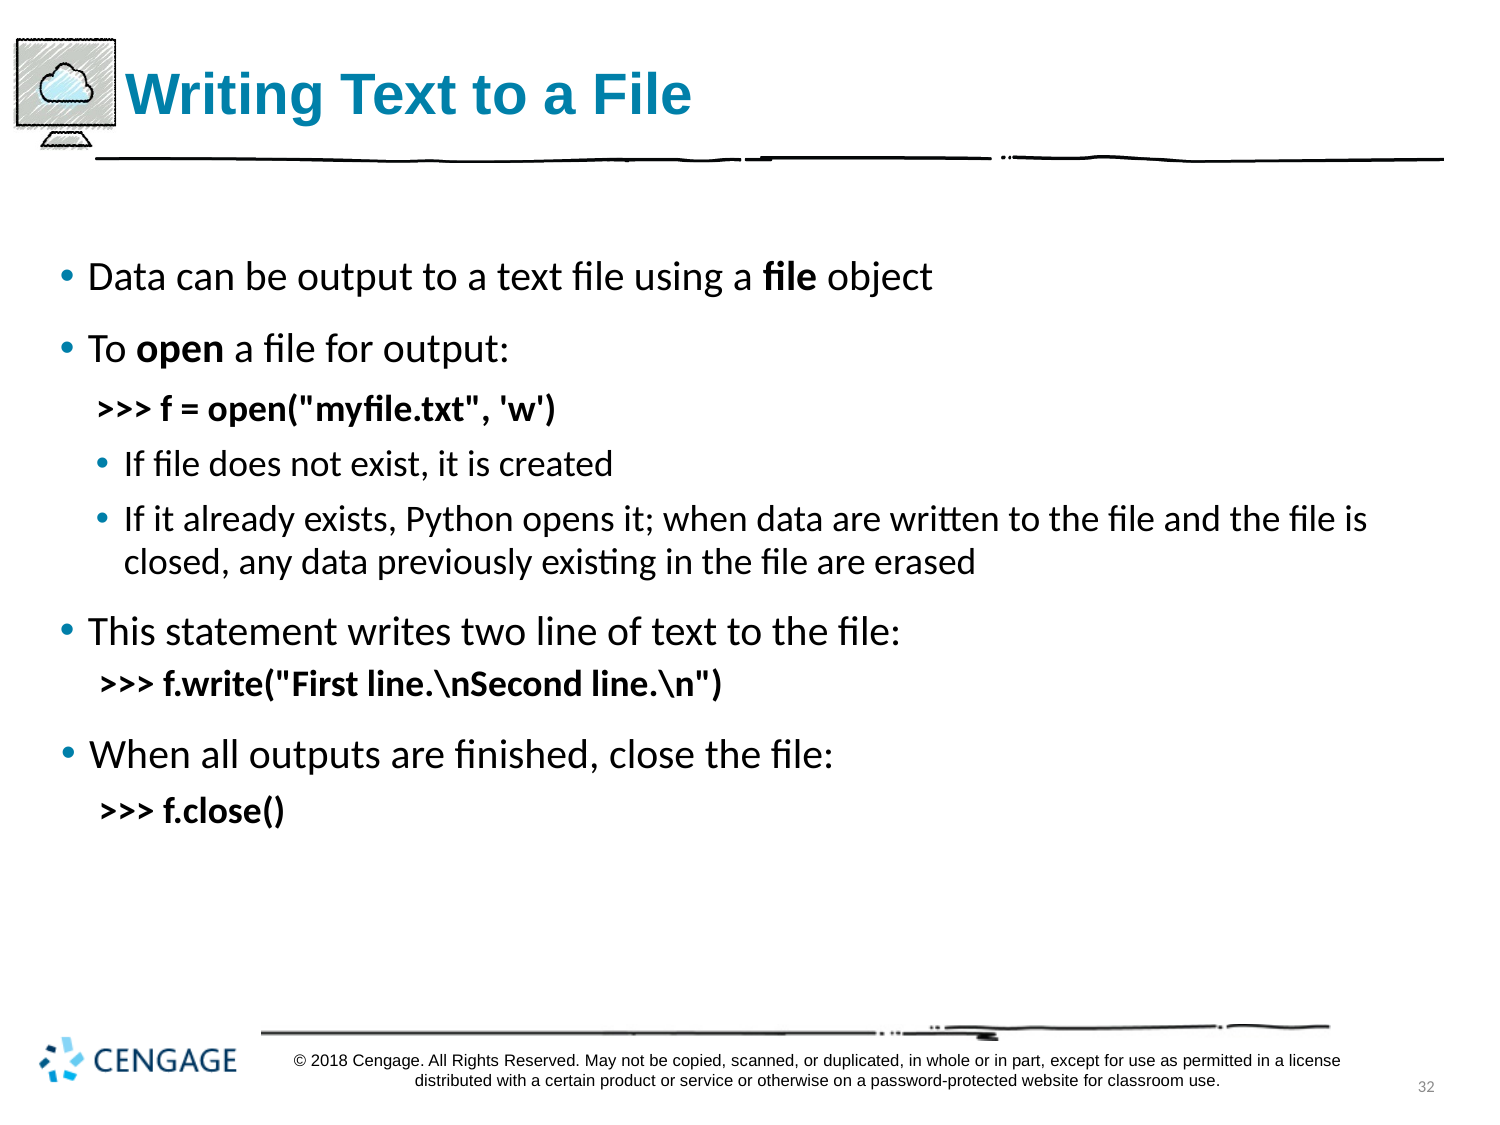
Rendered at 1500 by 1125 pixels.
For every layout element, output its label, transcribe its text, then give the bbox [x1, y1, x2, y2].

list This statement writes two line of text to the file: [59, 607, 938, 655]
list Data can be output to a text file using a file object To open a file for output: [59, 252, 1441, 374]
picture [19, 1023, 249, 1095]
picture [261, 1024, 1331, 1041]
picture [13, 36, 117, 151]
list >>> f.write("First line.\nSecond line.\n") When all outputs are finished, close the file: [61, 662, 880, 779]
title Writing Text to a File [125, 55, 1442, 127]
list >>> f.close() [98, 788, 313, 833]
list >>> f = open("my file.txt", 'w') If file does not exist, it is created If it already exists, Python opens it; when data are written to the file and the file is closed, any data previously existing in the file are erased [58, 386, 1439, 585]
picture [154, 155, 1444, 163]
footer © 2018 Cengage. All Rights Reserved. May not be copied, scanned, or duplicated, in whole or in part, except for use as permitted in a license distributed with a certain product or service or otherwise on a password-protected website for classroom use. [262, 1049, 1375, 1090]
